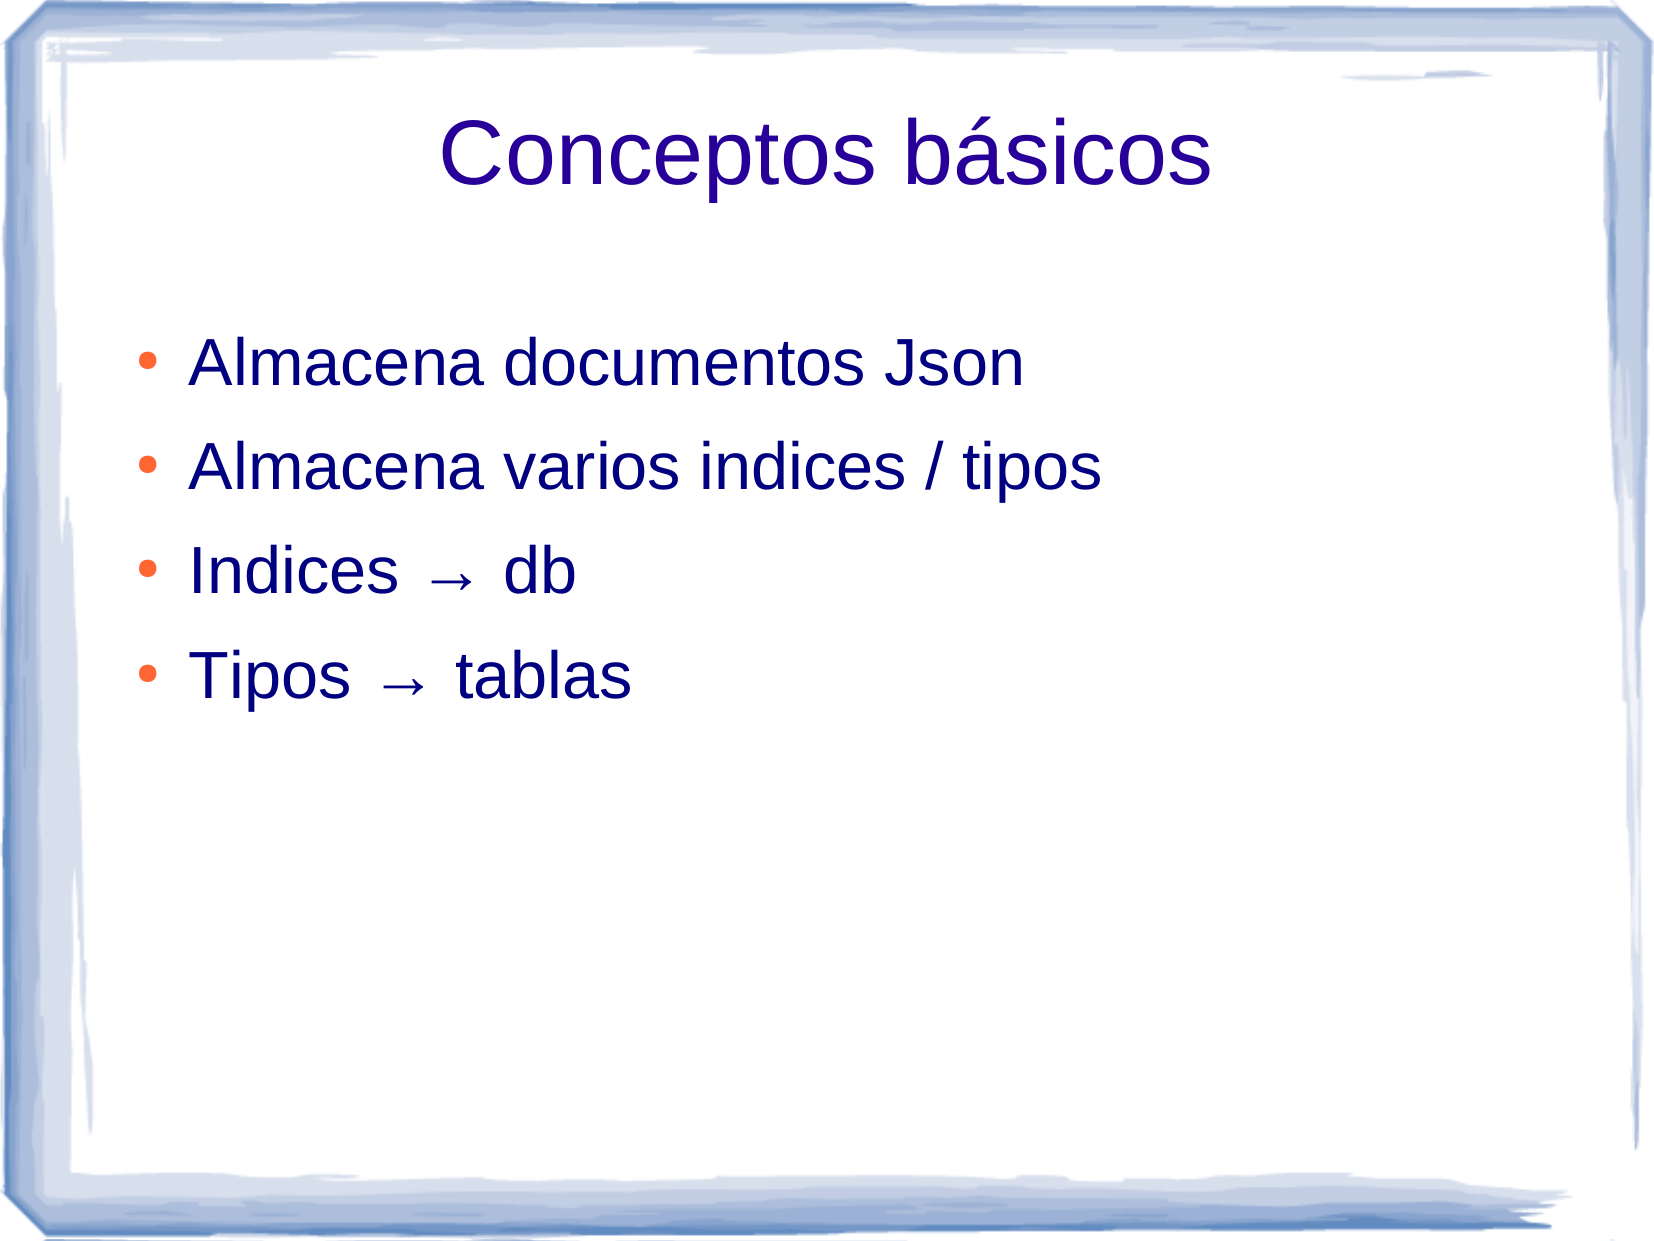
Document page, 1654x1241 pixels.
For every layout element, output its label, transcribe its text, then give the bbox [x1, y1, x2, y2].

list Almacena documentos Json Almacena varios indices / tipos Indices → db Tipos → tablas [118, 324, 1571, 1045]
title Conceptos básicos [82, 49, 1571, 257]
picture [0, 0, 1654, 1241]
